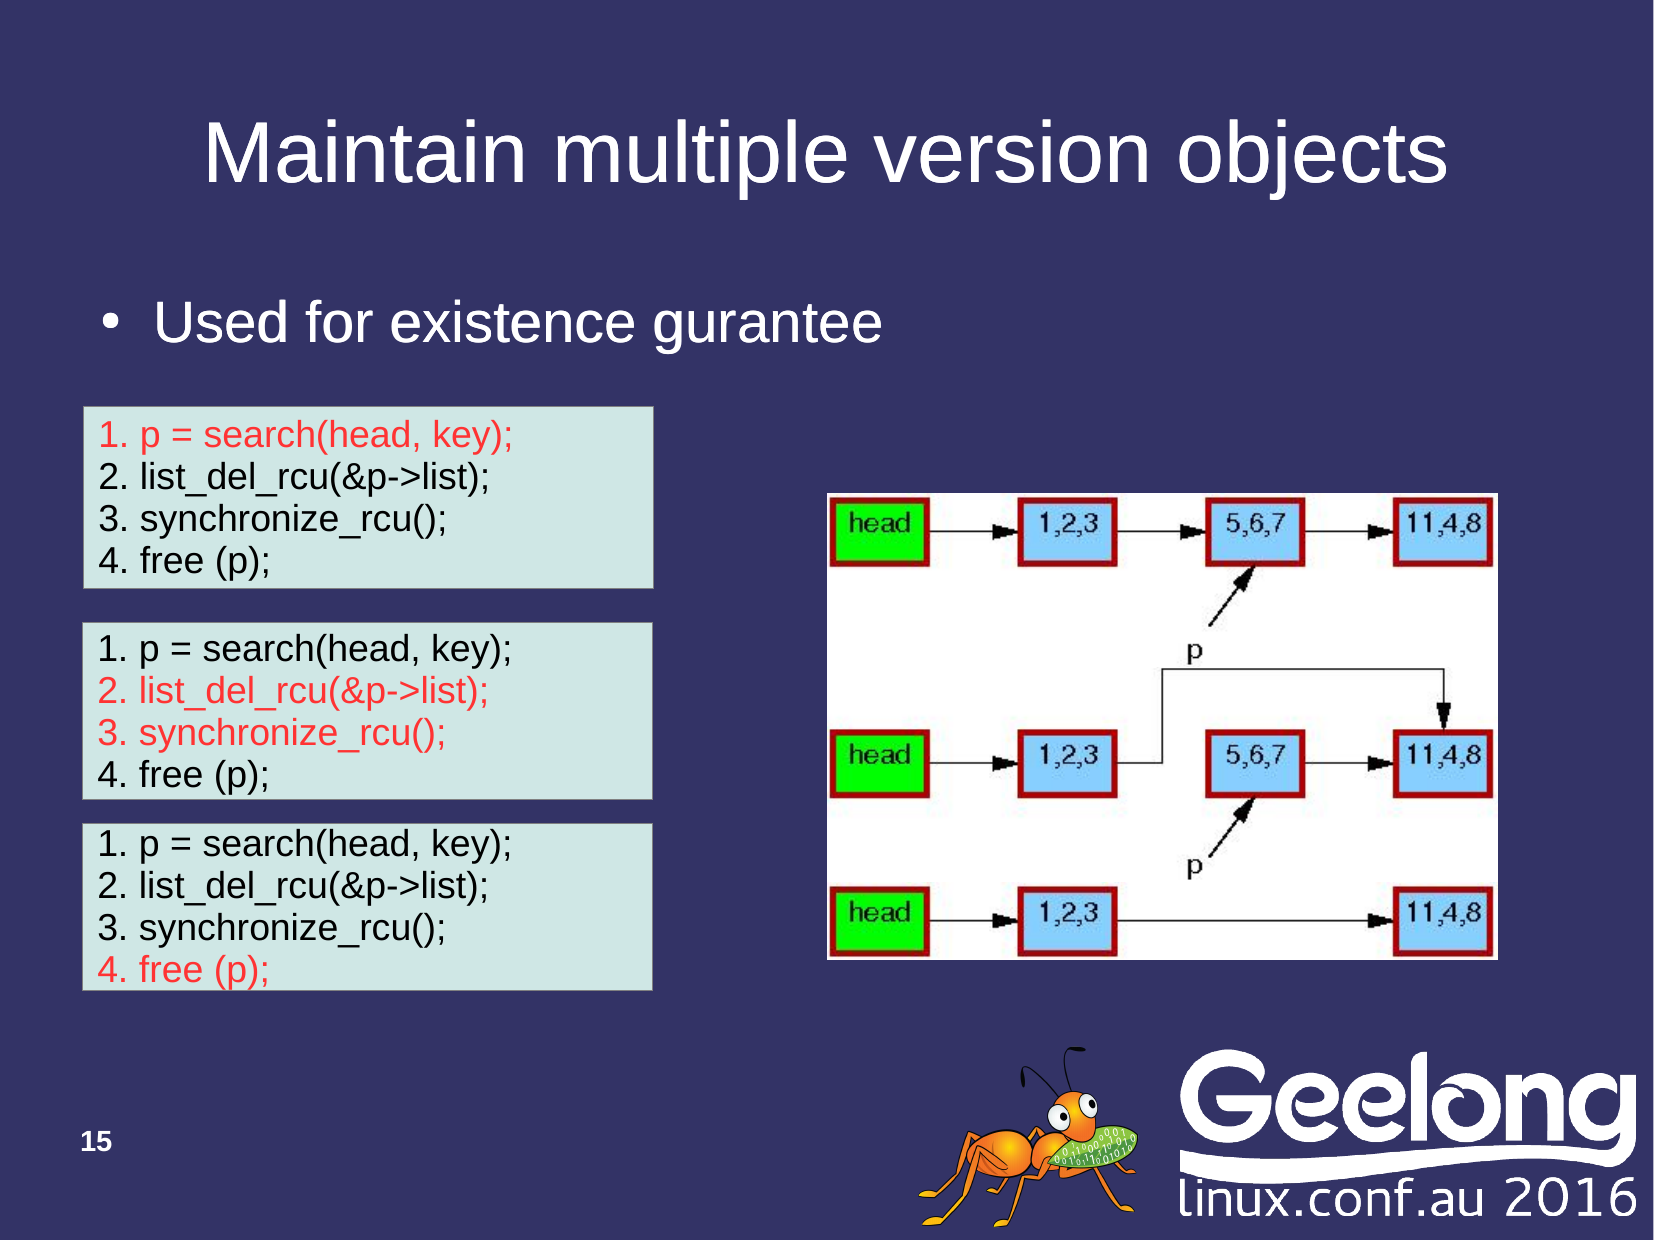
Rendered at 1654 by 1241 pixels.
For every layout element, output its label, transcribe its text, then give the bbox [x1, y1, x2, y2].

title Maintain multiple version objects [82, 49, 1571, 257]
picture [827, 493, 1498, 960]
text_box 1. p = search(head, key); 2. list_del_rcu(&p->list); 3. synchronize_rcu(); 4. free (p); [83, 406, 654, 589]
picture [1180, 1049, 1636, 1216]
list Used for existence gurantee [82, 290, 1571, 1010]
picture [915, 1044, 1141, 1231]
text_box 1. p = search(head, key); 2. list_del_rcu(&p->list); 3. synchronize_rcu(); 4. free (p); [82, 622, 653, 800]
text_box 1. p = search(head, key); 2. list_del_rcu(&p->list); 3. synchronize_rcu(); 4. free (p); [82, 823, 653, 991]
